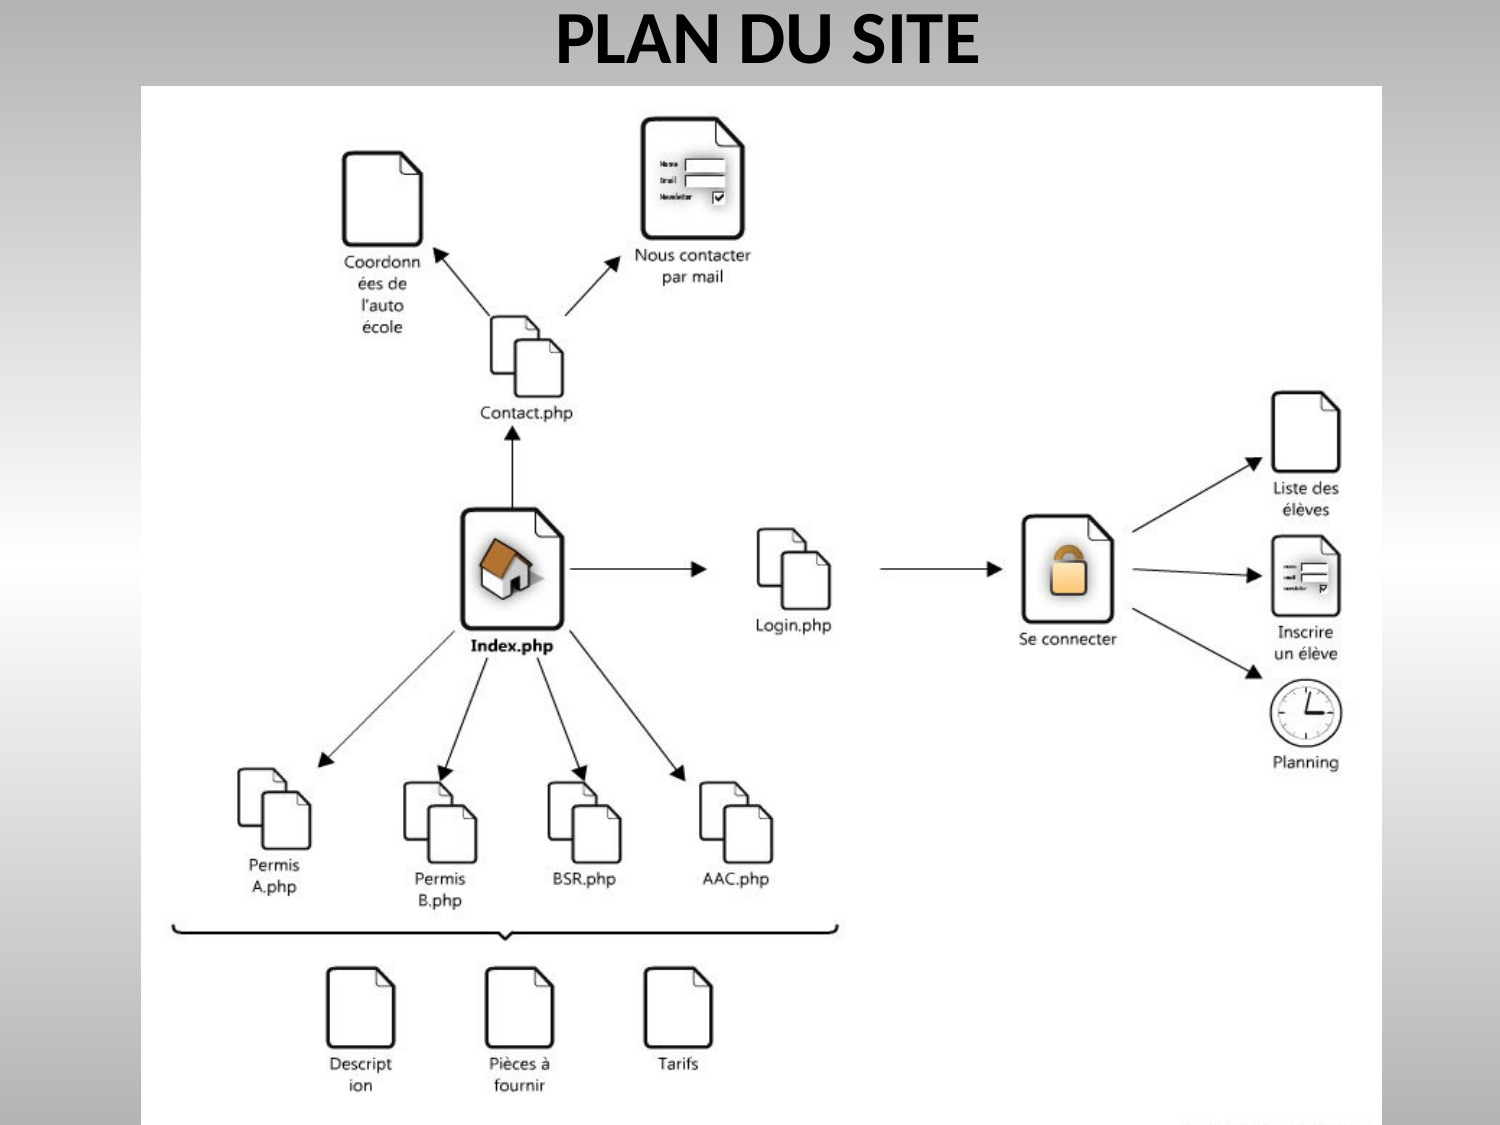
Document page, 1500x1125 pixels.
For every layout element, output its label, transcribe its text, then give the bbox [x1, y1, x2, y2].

title PLAN DU SITE [130, 0, 1406, 166]
picture [141, 86, 1382, 1125]
